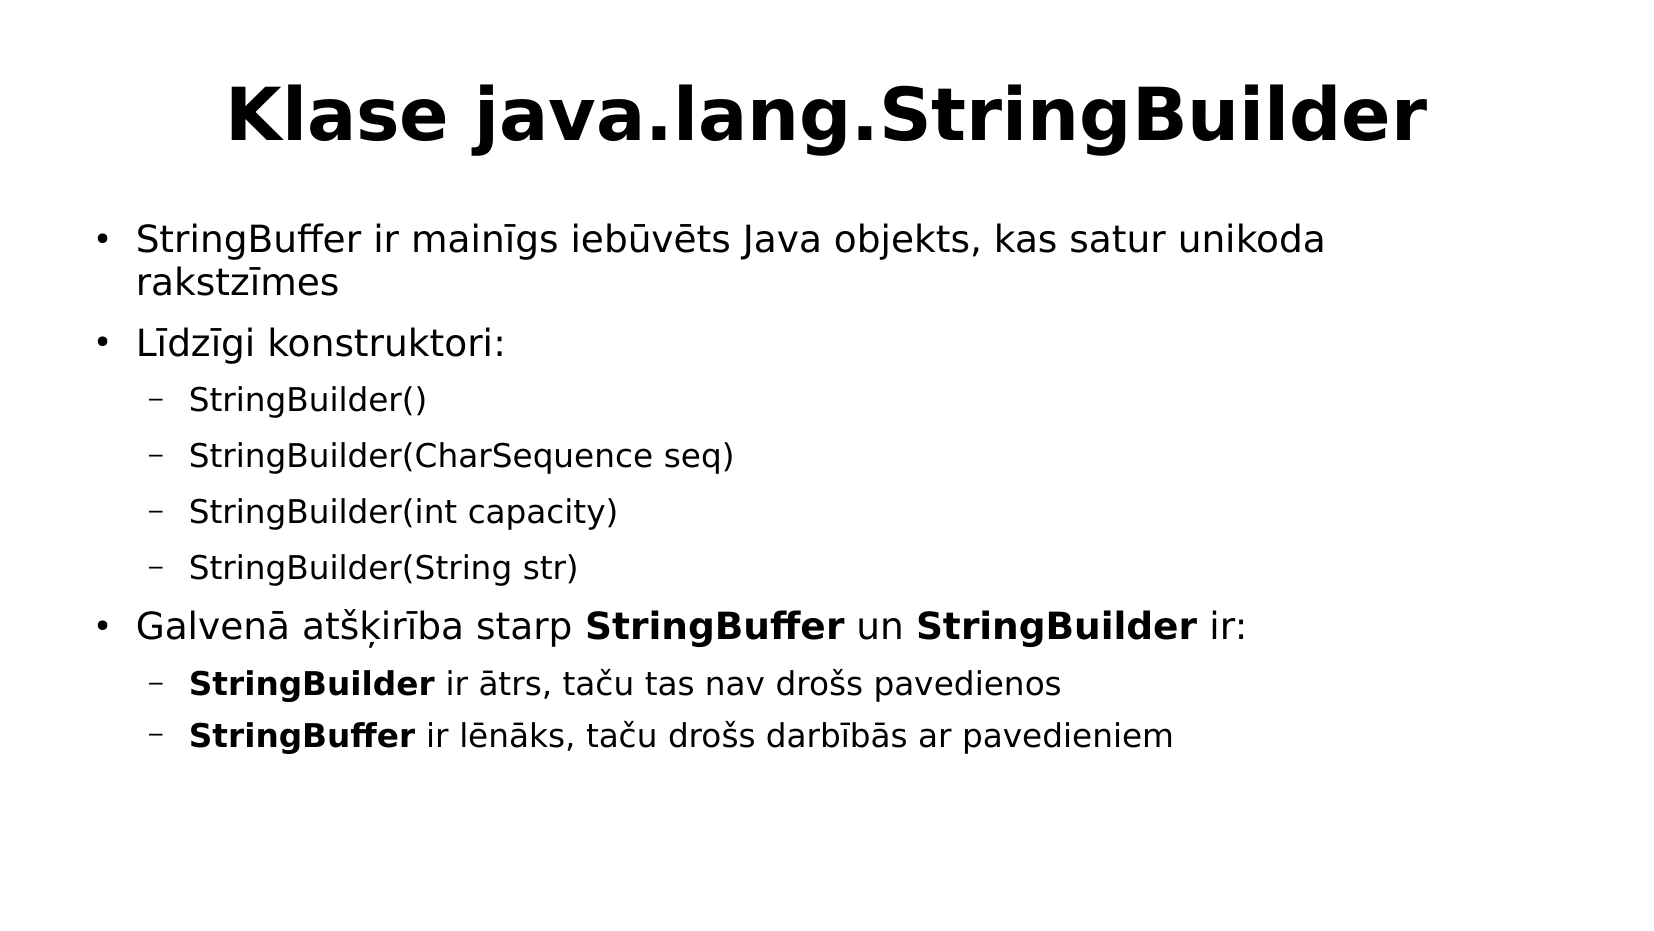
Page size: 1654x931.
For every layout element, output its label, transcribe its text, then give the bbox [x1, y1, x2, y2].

list StringBuffer ir mainīgs iebūvēts Java objekts, kas satur unikoda rakstzīmes Līdzīgi konstruktori: StringBuilder() StringBuilder(CharSequence seq) StringBuilder(int capacity) StringBuilder(String str) Galvenā atšķirība starp StringBuffer un StringBuilder ir: StringBuilder ir ātrs, taču tas nav drošs pavedienos StringBuffer ir lēnāks, taču drošs darbībās ar pavedieniem [82, 217, 1538, 758]
title Klase java.lang.StringBuilder [82, 14, 1571, 215]
